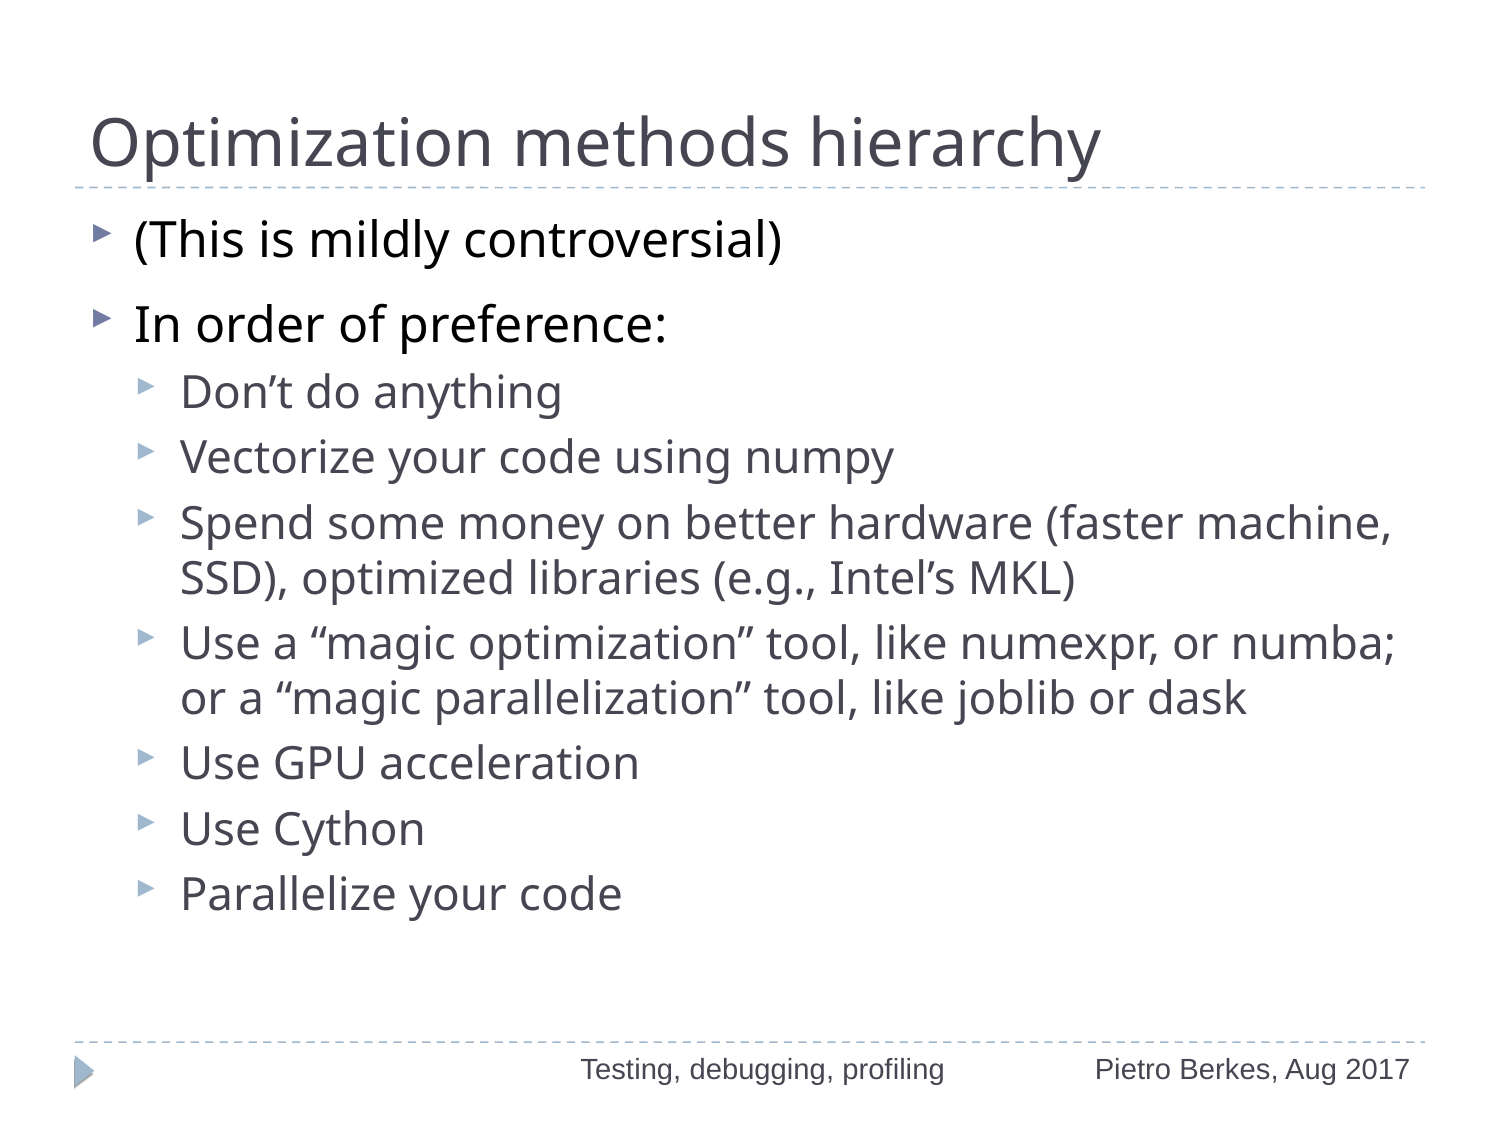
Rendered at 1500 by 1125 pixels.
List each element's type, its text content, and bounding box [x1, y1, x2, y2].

footer Testing, debugging, profiling [475, 1042, 1051, 1103]
list (This is mildly controversial) In order of preference: Don’t do anything Vectorize your code using numpy Spend some money on better hardware (faster machine, SSD), optimized libraries (e.g., Intel’s MKL) Use a “magic optimization” tool, like numexpr, or numba; or a “magic parallelization” tool, like joblib or dask Use GPU acceleration Use Cython Parallelize your code [75, 200, 1425, 1010]
slide_number Pietro Berkes, Aug 2017 [1051, 1042, 1426, 1103]
title Optimization methods hierarchy [75, 24, 1425, 188]
